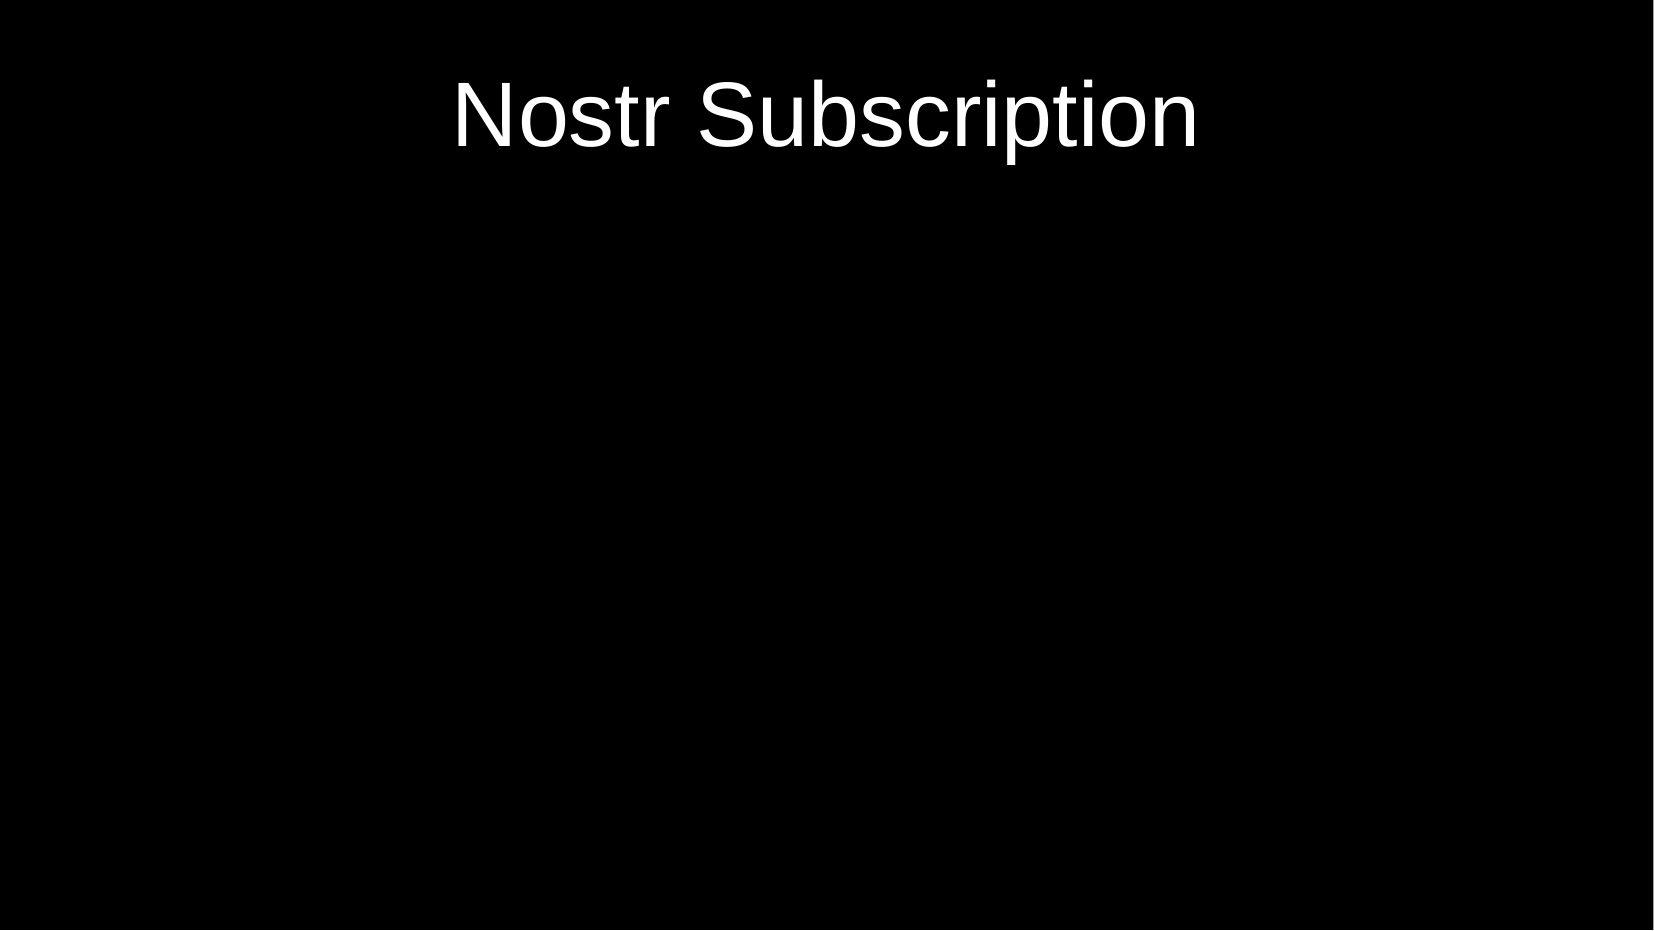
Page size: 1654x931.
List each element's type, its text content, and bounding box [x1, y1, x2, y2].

title Nostr Subscription [82, 37, 1571, 193]
